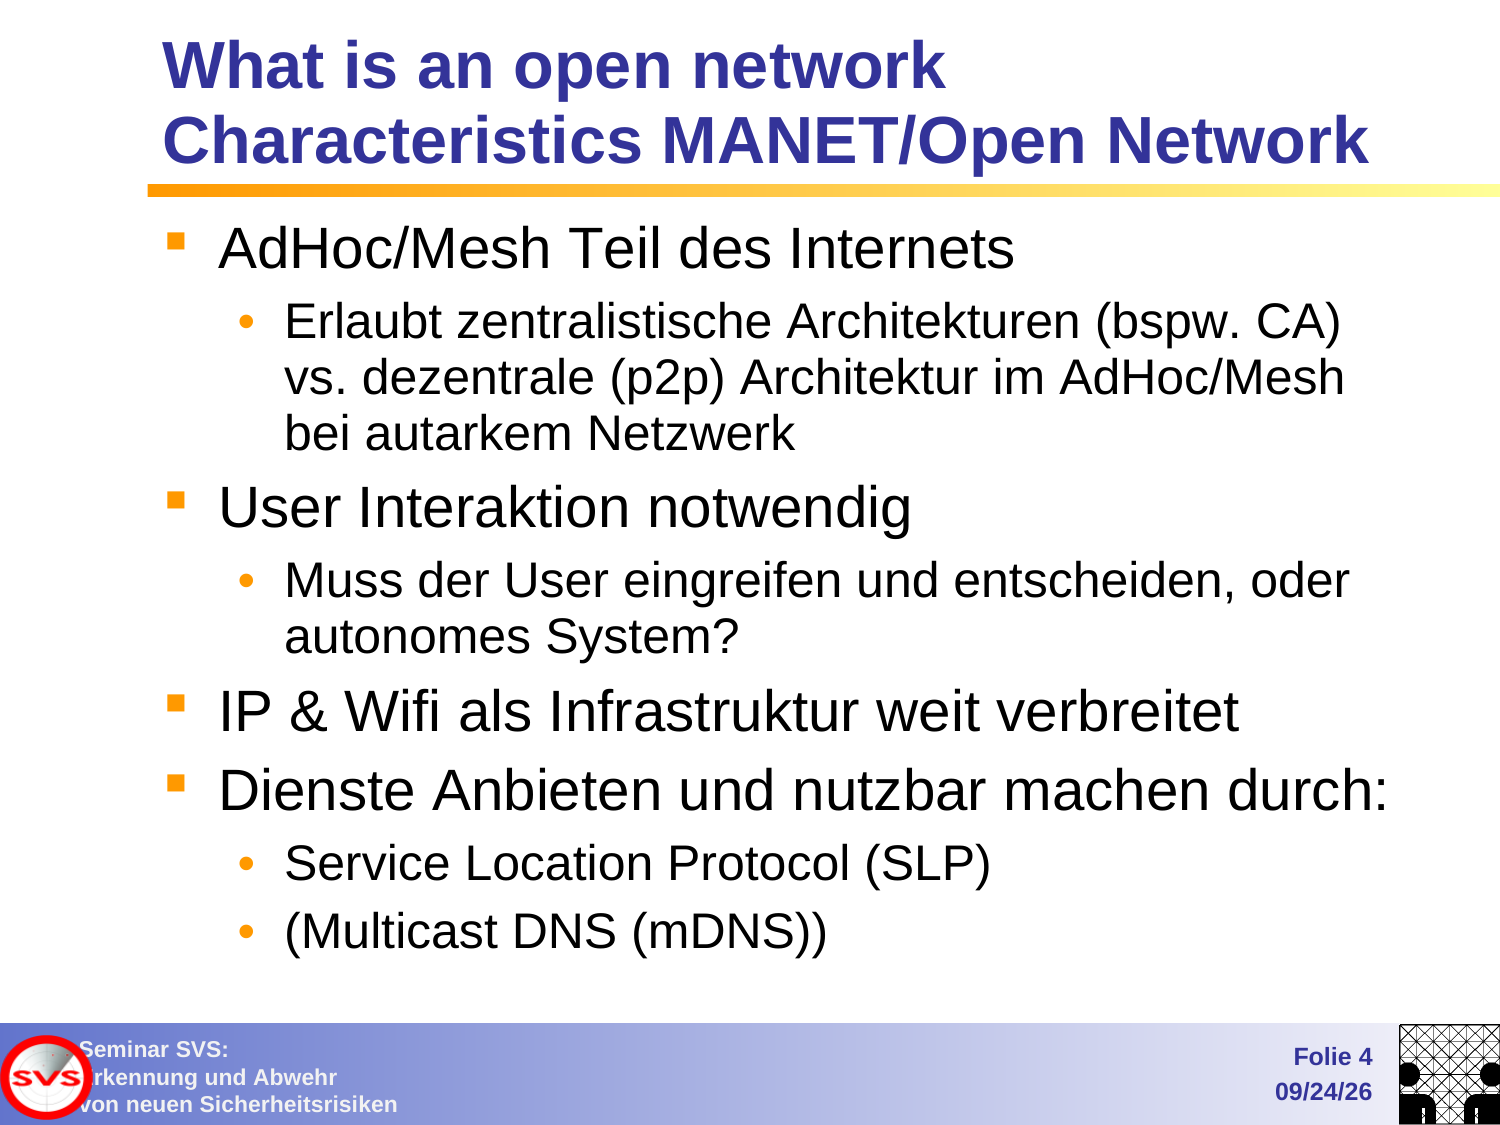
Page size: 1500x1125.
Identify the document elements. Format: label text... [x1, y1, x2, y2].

picture [1399, 1024, 1500, 1125]
picture [0, 1035, 93, 1120]
list AdHoc/Mesh Teil des Internets Erlaubt zentralistische Architekturen (bspw. CA) vs. dezentrale (p2p) Architektur im AdHoc/Mesh bei autarkem Netzwerk User Interaktion notwendig Muss der User eingreifen und entscheiden, oder autonomes System? IP & Wifi als Infrastruktur weit verbreitet Dienste Anbieten und nutzbar machen durch: Service Location Protocol (SLP) (Multicast DNS (mDNS)) [147, 208, 1426, 1020]
title What is an open network Characteristics MANET/Open Network [147, 18, 1427, 196]
